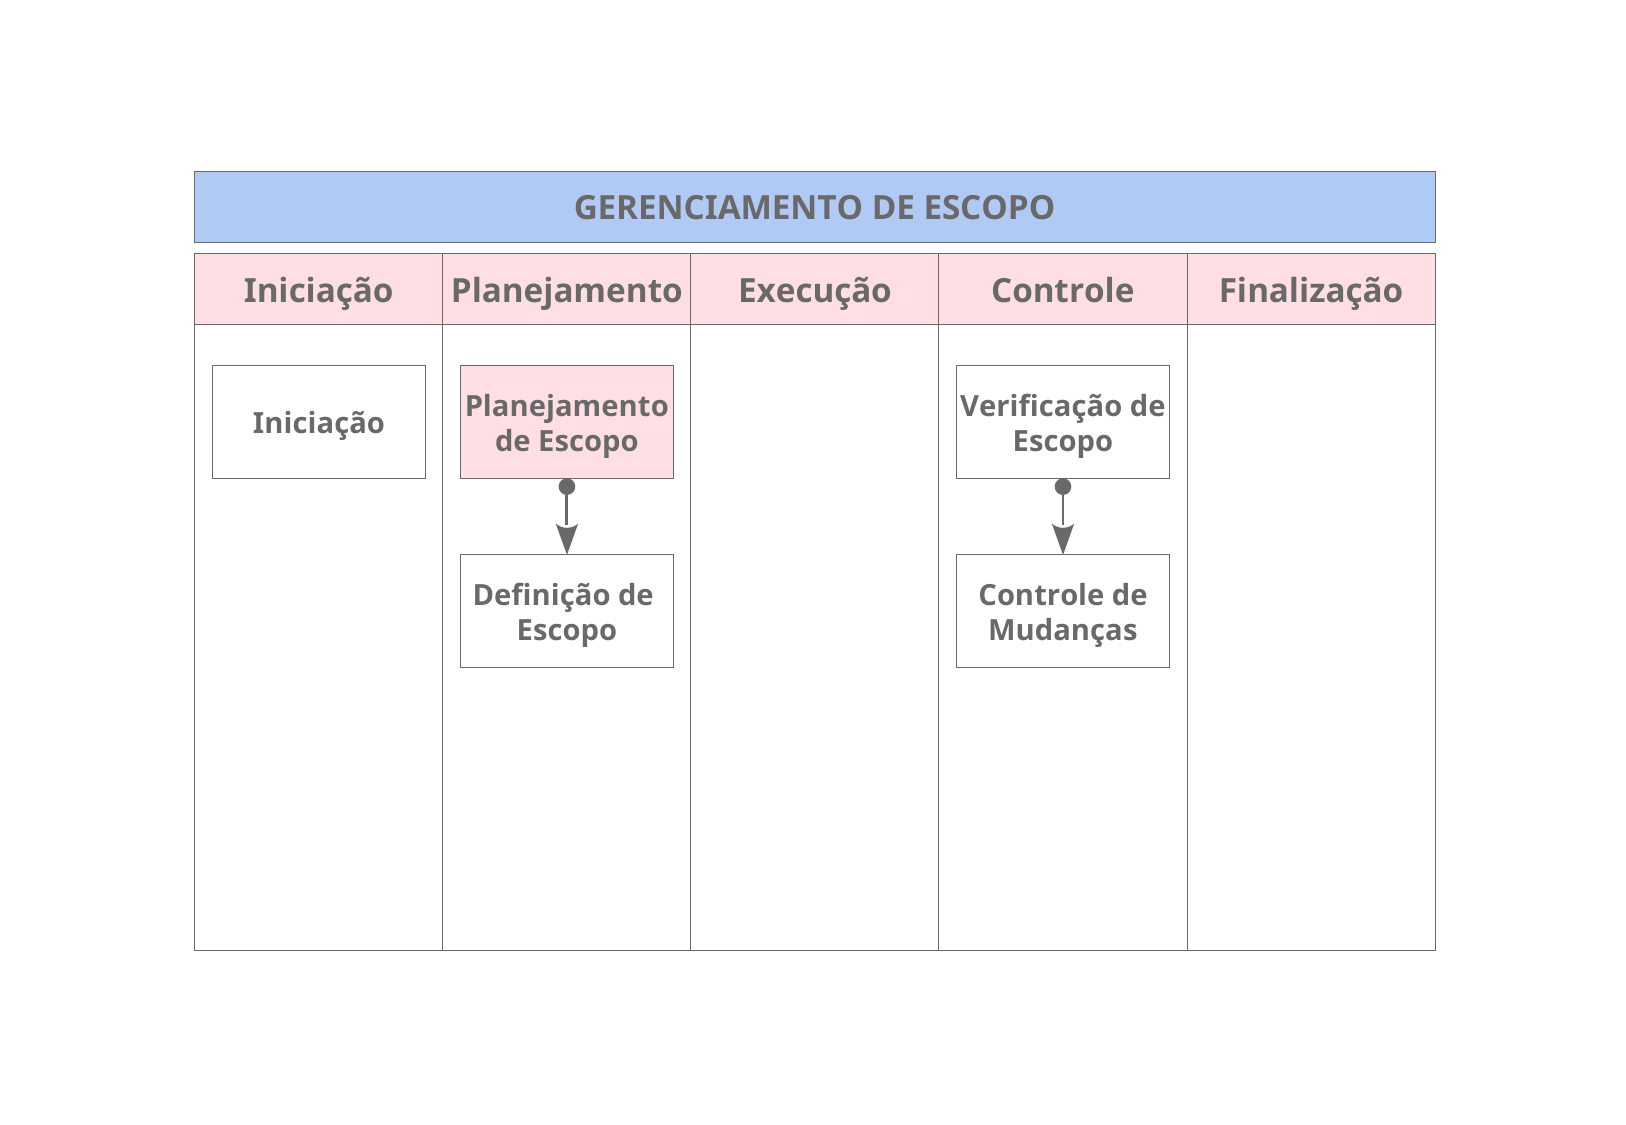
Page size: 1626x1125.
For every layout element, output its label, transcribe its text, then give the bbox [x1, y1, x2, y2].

text_box Iniciação [194, 253, 442, 325]
text_box Controle de Mudanças [956, 554, 1170, 668]
text_box Controle [938, 253, 1187, 325]
text_box Execução [690, 253, 938, 325]
text_box Verificação de Escopo [956, 365, 1170, 479]
text_box GERENCIAMENTO DE ESCOPO [194, 171, 1436, 243]
text_box Iniciação [212, 365, 426, 479]
text_box Definição de Escopo [460, 554, 674, 668]
text_box [194, 325, 1436, 951]
text_box Planejamento de Escopo [460, 365, 674, 479]
text_box Planejamento [442, 253, 690, 325]
text_box Finalização [1187, 253, 1436, 325]
